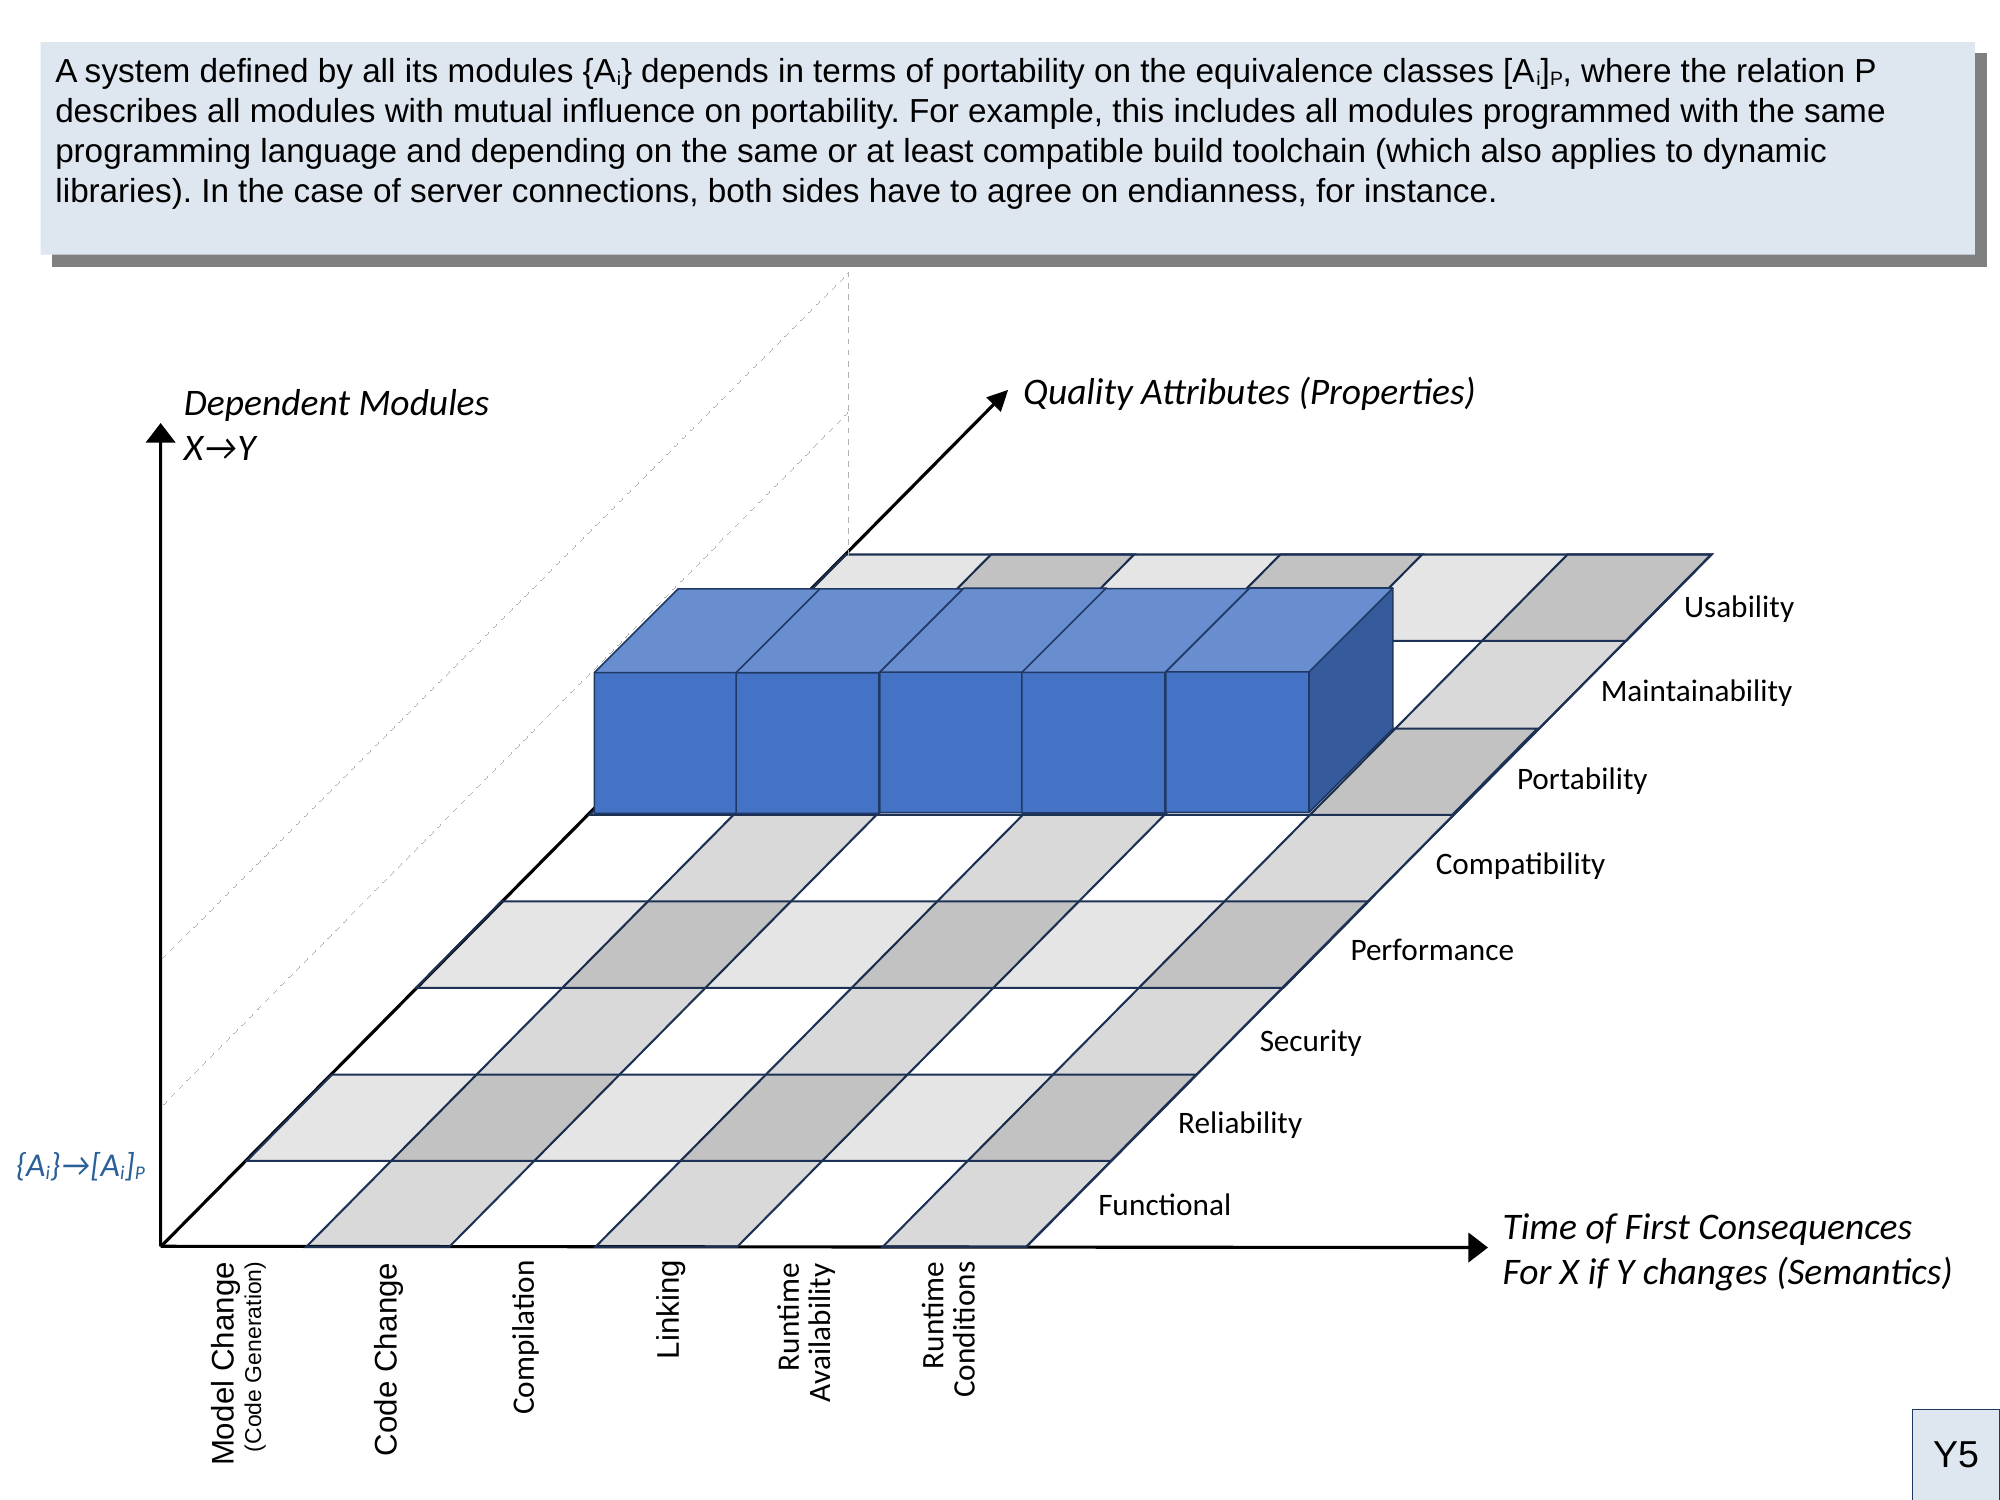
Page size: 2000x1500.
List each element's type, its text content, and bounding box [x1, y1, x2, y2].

text_box Model Change (Code Generation) [198, 1246, 290, 1484]
text_box Dependent Modules X→Y [160, 325, 505, 521]
text_box Usability [1669, 578, 1820, 631]
text_box A system defined by all its modules {Ai} depends in terms of portability on the equivalence classes [Ai]P, where the relation P describes all modules with mutual influence on portability. For example, this includes all modules programmed with the same programming language and depending on the same or at least compatible build toolchain (which also applies to dynamic libraries). In the case of server connections, both sides have to agree on endianness, for instance. [40, 42, 1975, 255]
text_box Reliability [1163, 1094, 1359, 1147]
text_box Security [1245, 1012, 1428, 1065]
text_box Compatibility [1420, 835, 1694, 889]
text_box {Ai}→[Ai]P [0, 645, 161, 1193]
text_box Performance [1328, 921, 1640, 975]
text_box Compilation [503, 1245, 560, 1480]
text_box [246, 554, 1709, 1247]
text_box Portability [1502, 751, 1728, 804]
text_box Code Change [361, 1247, 422, 1480]
text_box Runtime Availability [768, 1248, 863, 1455]
text_box Quality Attributes (Properties) [1008, 359, 1491, 420]
text_box Y5 [1912, 1409, 2000, 1500]
text_box Time of First Consequences For X if Y changes (Semantics) [1487, 1195, 1969, 1300]
text_box Maintainability [1585, 663, 1813, 716]
text_box Runtime Conditions [912, 1246, 1007, 1480]
text_box Functional [1083, 1177, 1301, 1230]
text_box Linking [643, 1247, 704, 1480]
